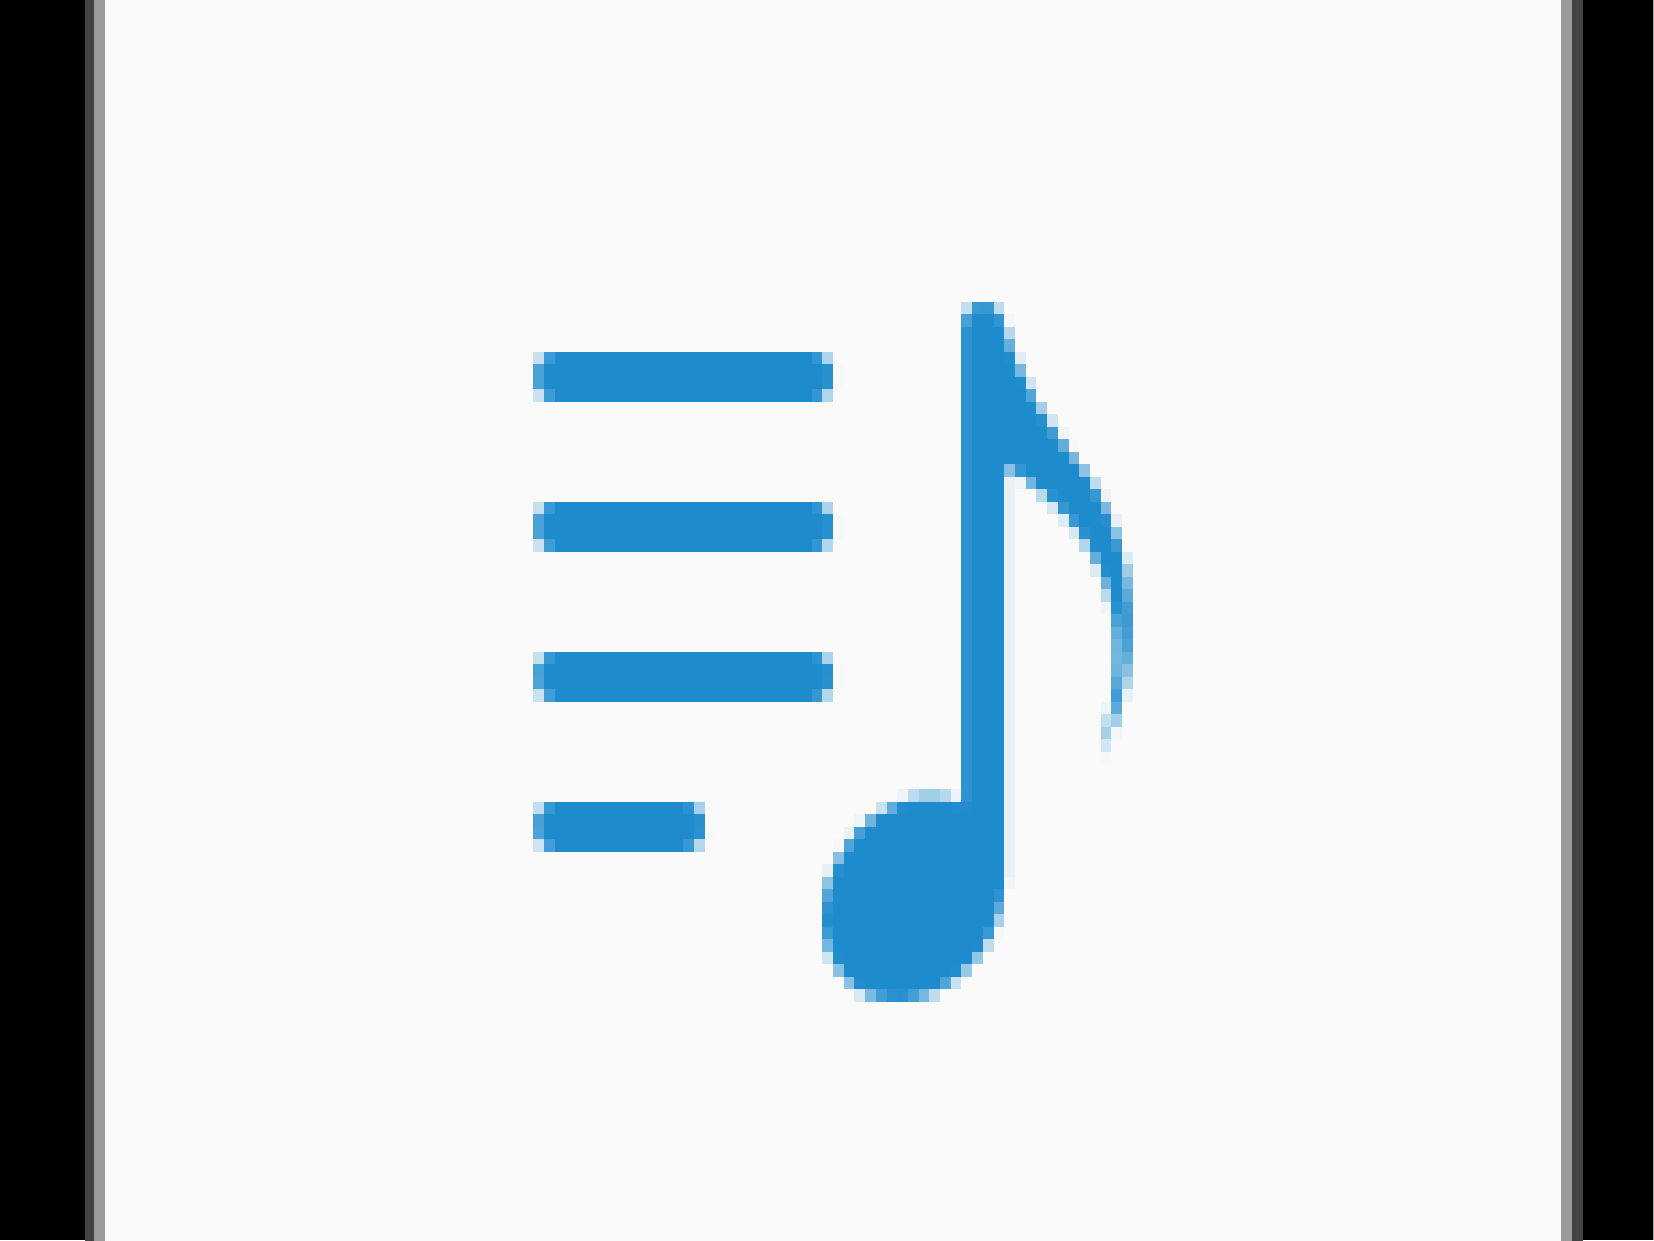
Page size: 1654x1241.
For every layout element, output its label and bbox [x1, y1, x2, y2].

text_box [83, 0, 1584, 1241]
